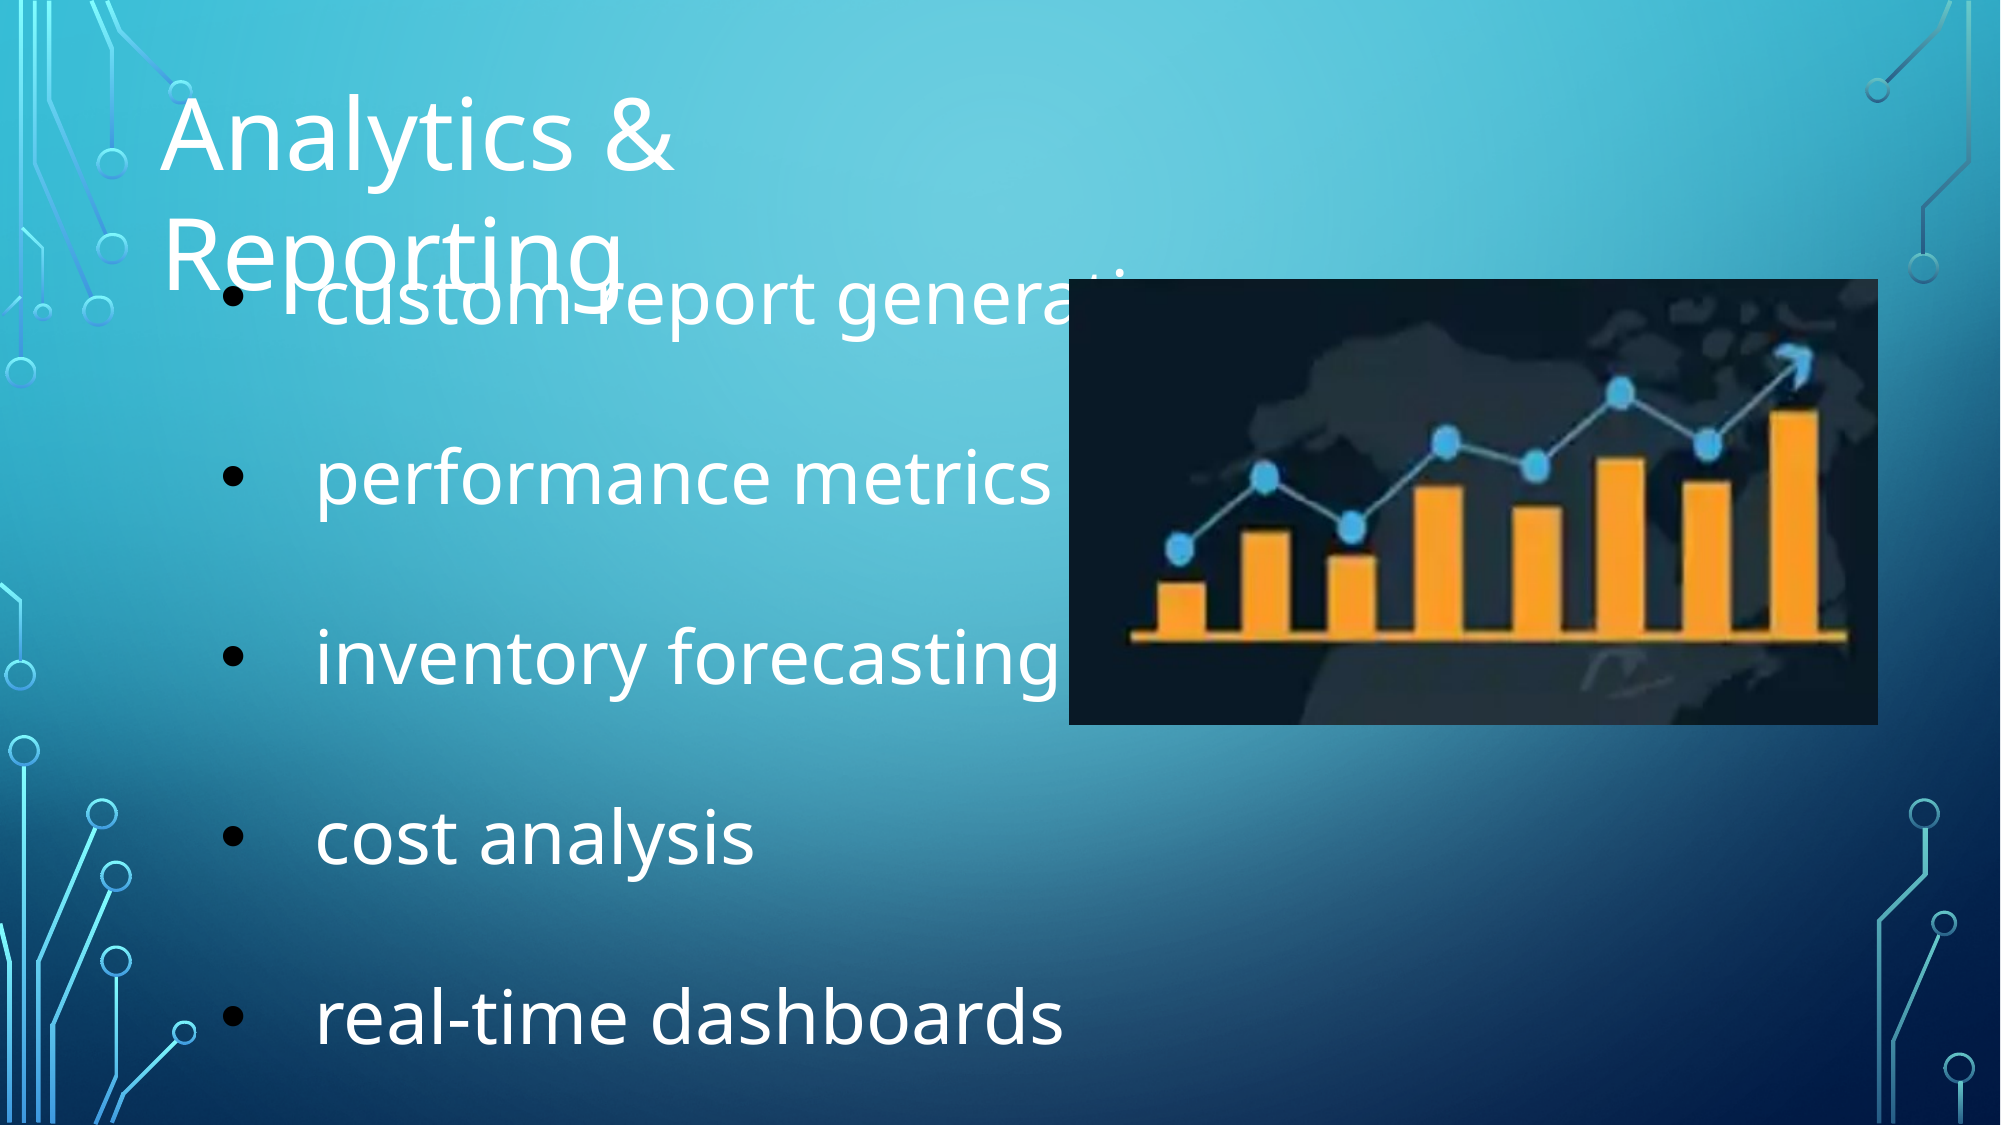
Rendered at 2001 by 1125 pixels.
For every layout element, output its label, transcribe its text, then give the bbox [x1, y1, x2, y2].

text_box custom report generation performance metrics inventory forecasting cost analysis real-time dashboards [55, 242, 1886, 1125]
text_box Analytics & Reporting [145, 63, 1147, 200]
picture [1069, 279, 1878, 725]
